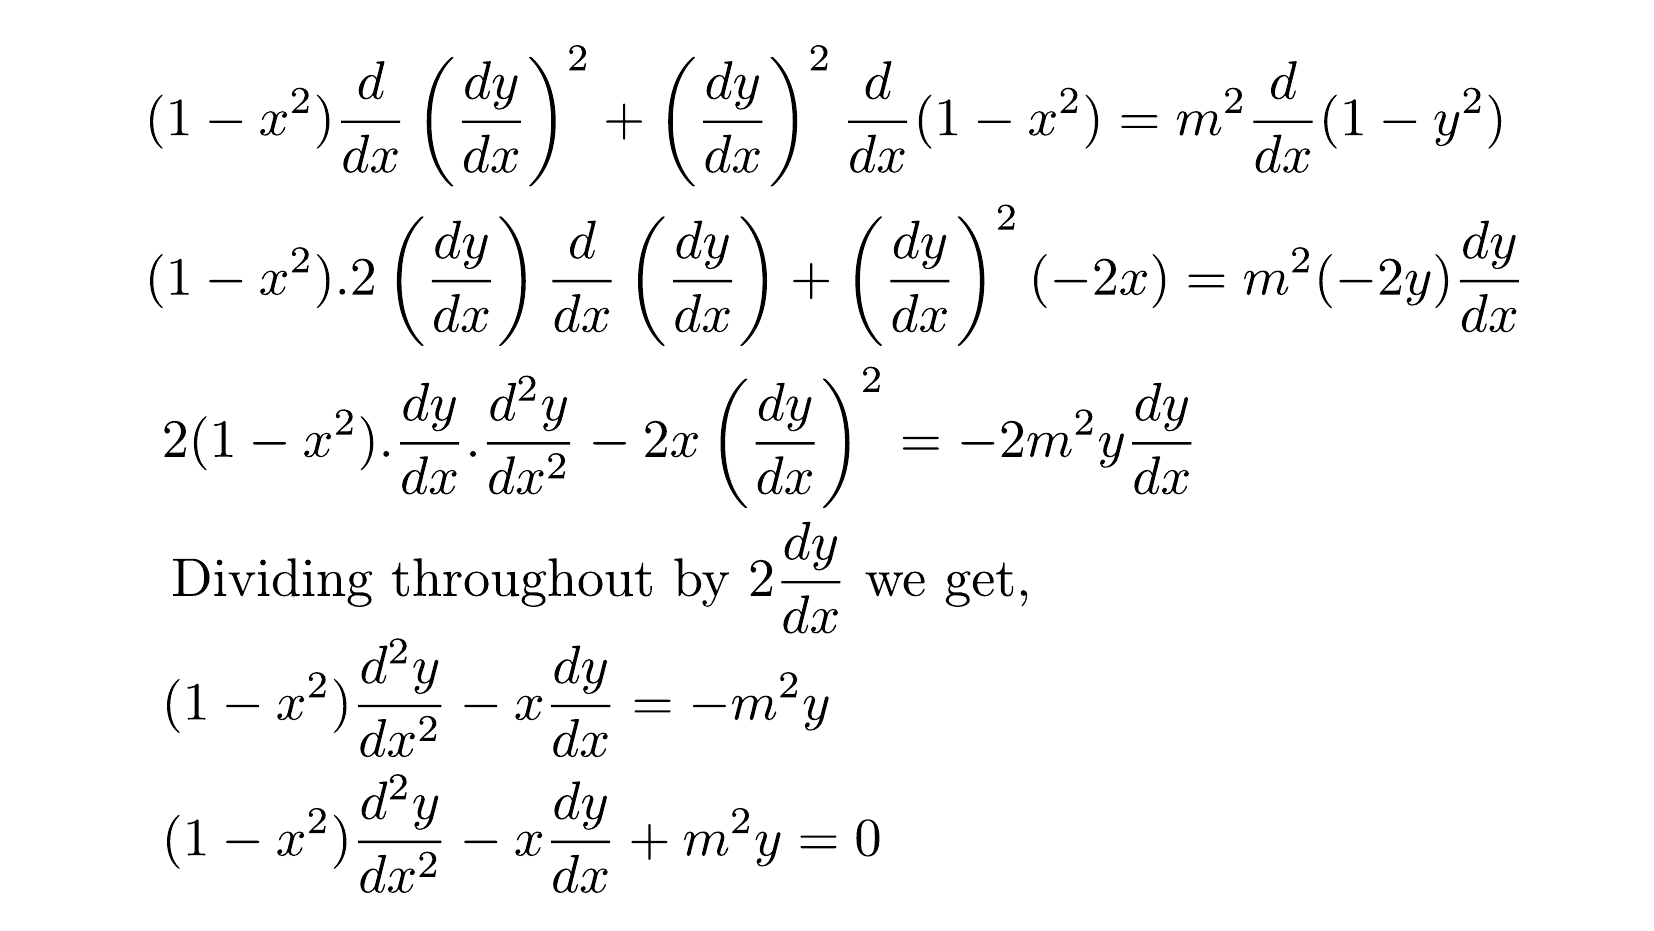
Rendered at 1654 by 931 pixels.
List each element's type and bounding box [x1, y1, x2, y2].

text_box [147, 204, 1519, 346]
text_box [164, 638, 829, 758]
text_box [164, 774, 880, 893]
text_box [147, 45, 1502, 187]
text_box [164, 366, 1192, 509]
title [47, 37, 1607, 918]
text_box [173, 521, 1028, 634]
